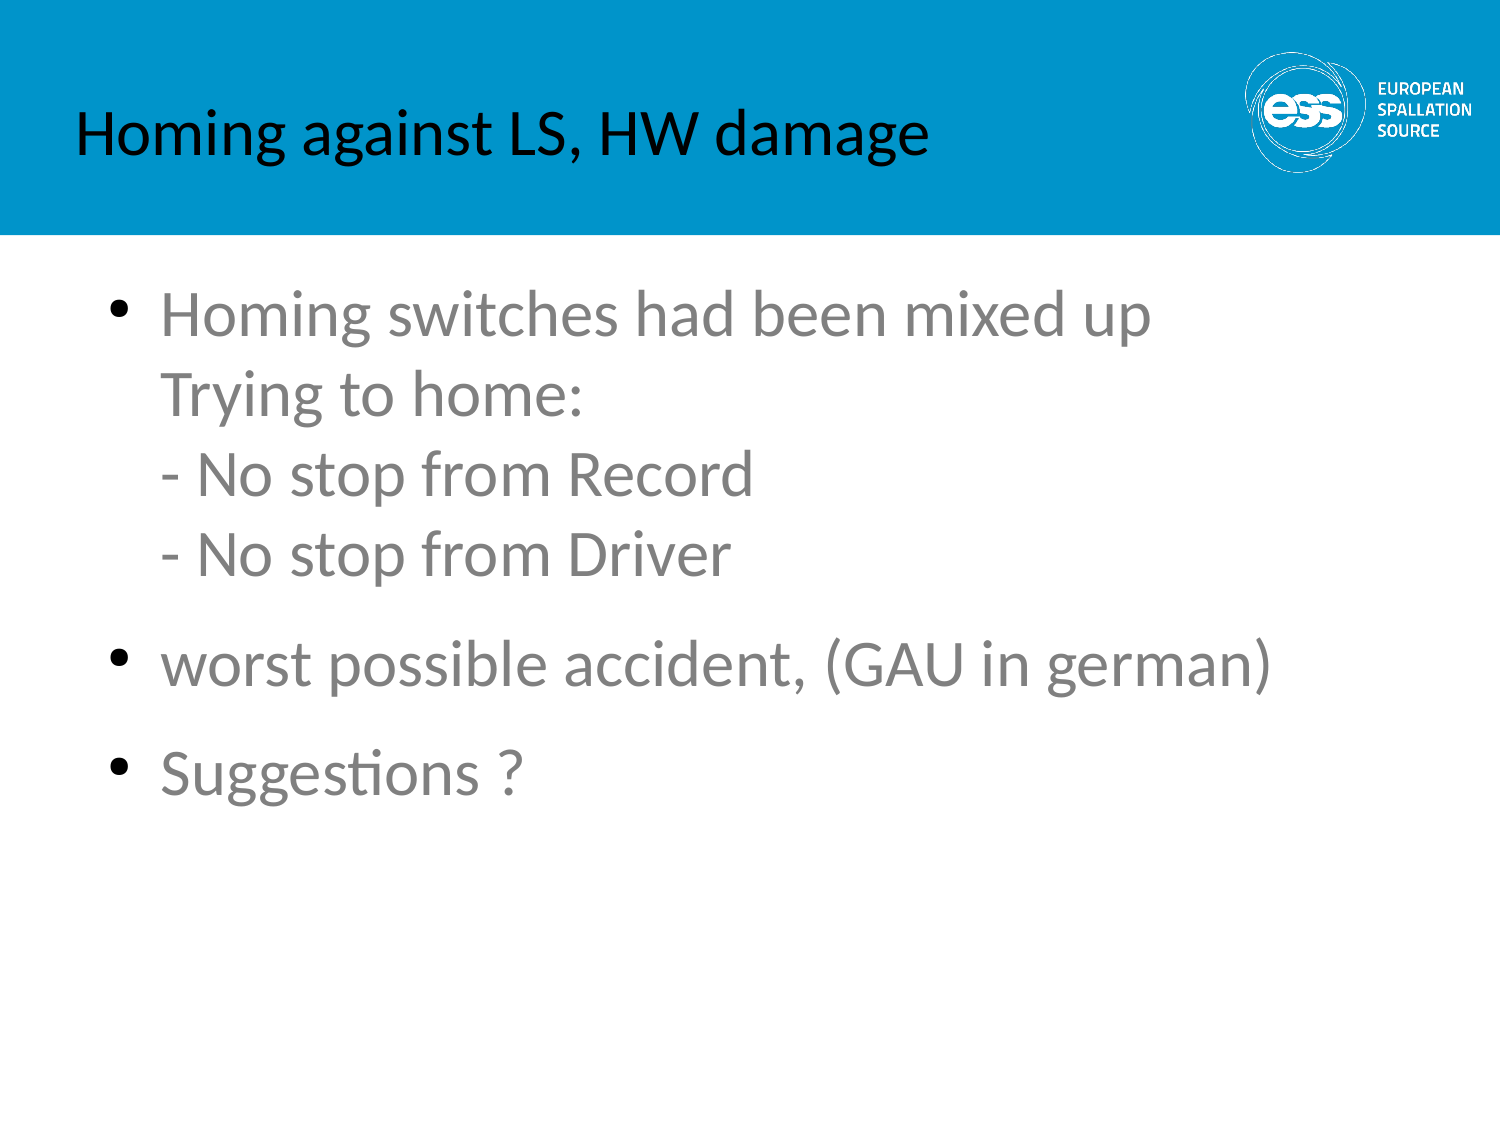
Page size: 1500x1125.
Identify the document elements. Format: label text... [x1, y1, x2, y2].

picture [1264, 94, 1342, 127]
list Homing switches had been mixed up Trying to home: - No stop from Record - No stop from Driver worst possible accident, (GAU in german) Suggestions ? [75, 262, 1426, 1005]
picture [1422, 125, 1428, 134]
title Homing against LS, HW damage [75, 45, 1247, 233]
picture [1436, 104, 1444, 115]
picture [1454, 83, 1458, 94]
picture [1409, 104, 1415, 115]
picture [1423, 83, 1430, 94]
picture [1418, 104, 1423, 115]
picture [1398, 109, 1406, 115]
picture [1443, 86, 1450, 93]
picture [1379, 83, 1385, 94]
picture [1389, 104, 1393, 115]
picture [1432, 125, 1438, 136]
picture [1400, 83, 1407, 94]
